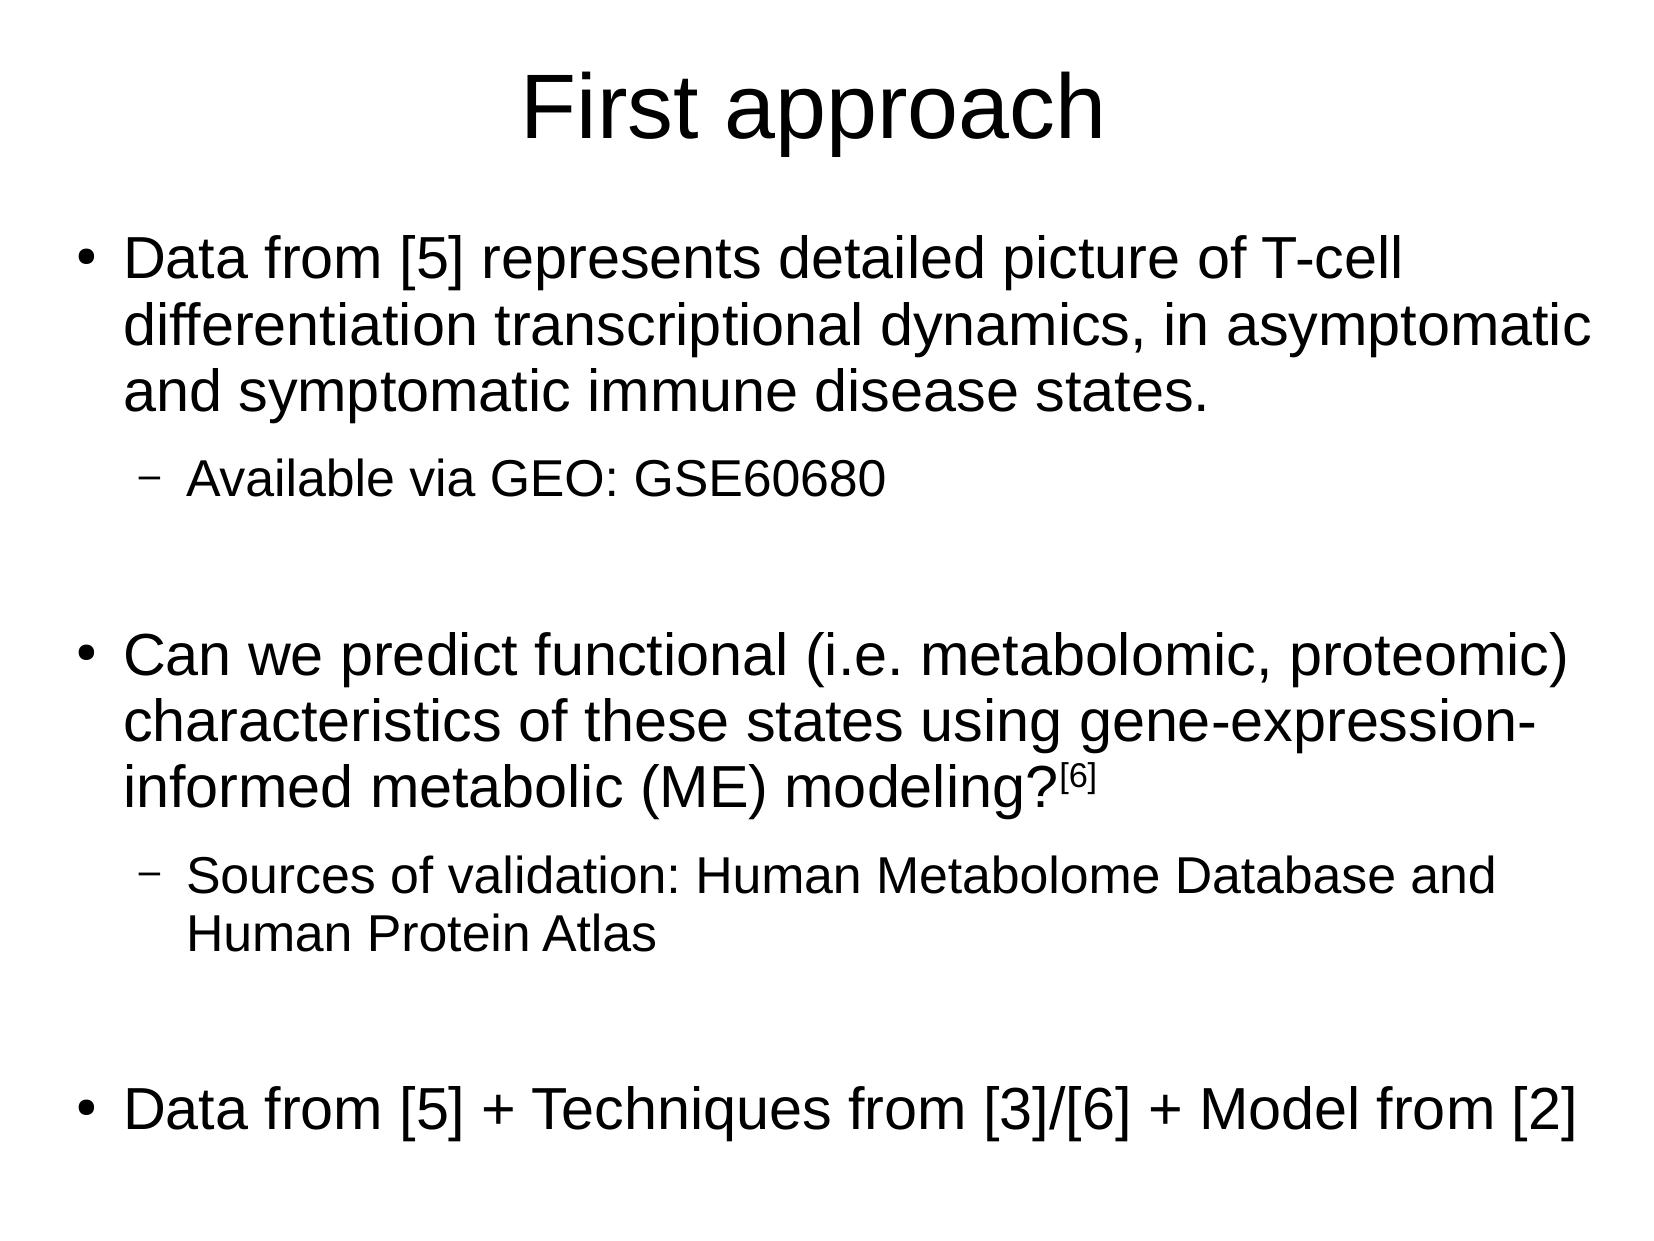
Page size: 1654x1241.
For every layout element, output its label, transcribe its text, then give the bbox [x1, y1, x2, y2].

title First approach [82, 17, 1571, 196]
list Data from [5] represents detailed picture of T-cell differentiation transcriptional dynamics, in asymptomatic and symptomatic immune disease states. Available via GEO: GSE60680 Can we predict functional (i.e. metabolomic, proteomic) characteristics of these states using gene-expression-informed metabolic (ME) modeling?[6] Sources of validation: Human Metabolome Database and Human Protein Atlas Data from [5] + Techniques from [3]/[6] + Model from [2] [60, 225, 1606, 1156]
